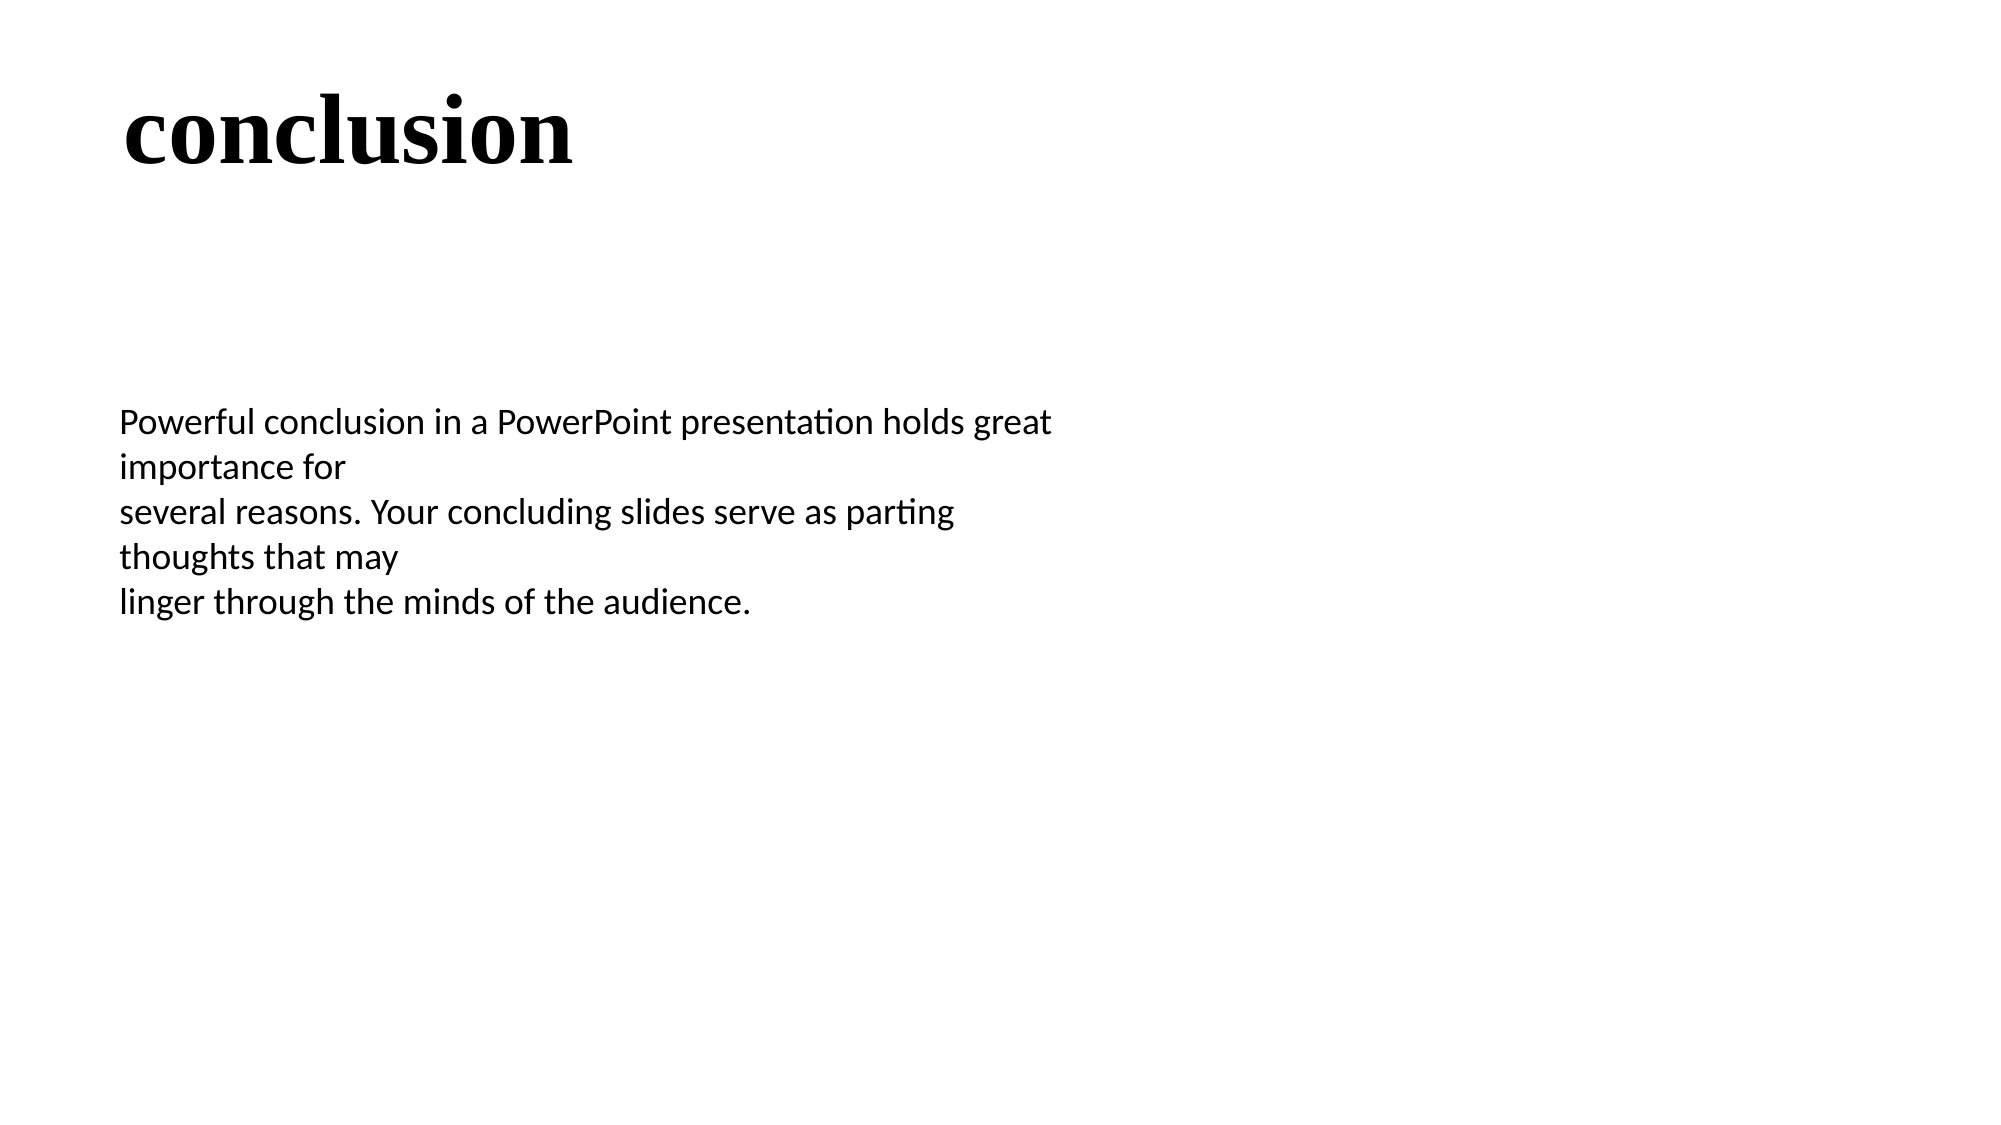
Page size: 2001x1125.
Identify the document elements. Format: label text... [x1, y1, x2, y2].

title conclusion [123, 63, 1877, 188]
text_box Powerful conclusion in a PowerPoint presentation holds great importance for several reasons. Your concluding slides serve as parting thoughts that may linger through the minds of the audience. [104, 389, 1106, 632]
